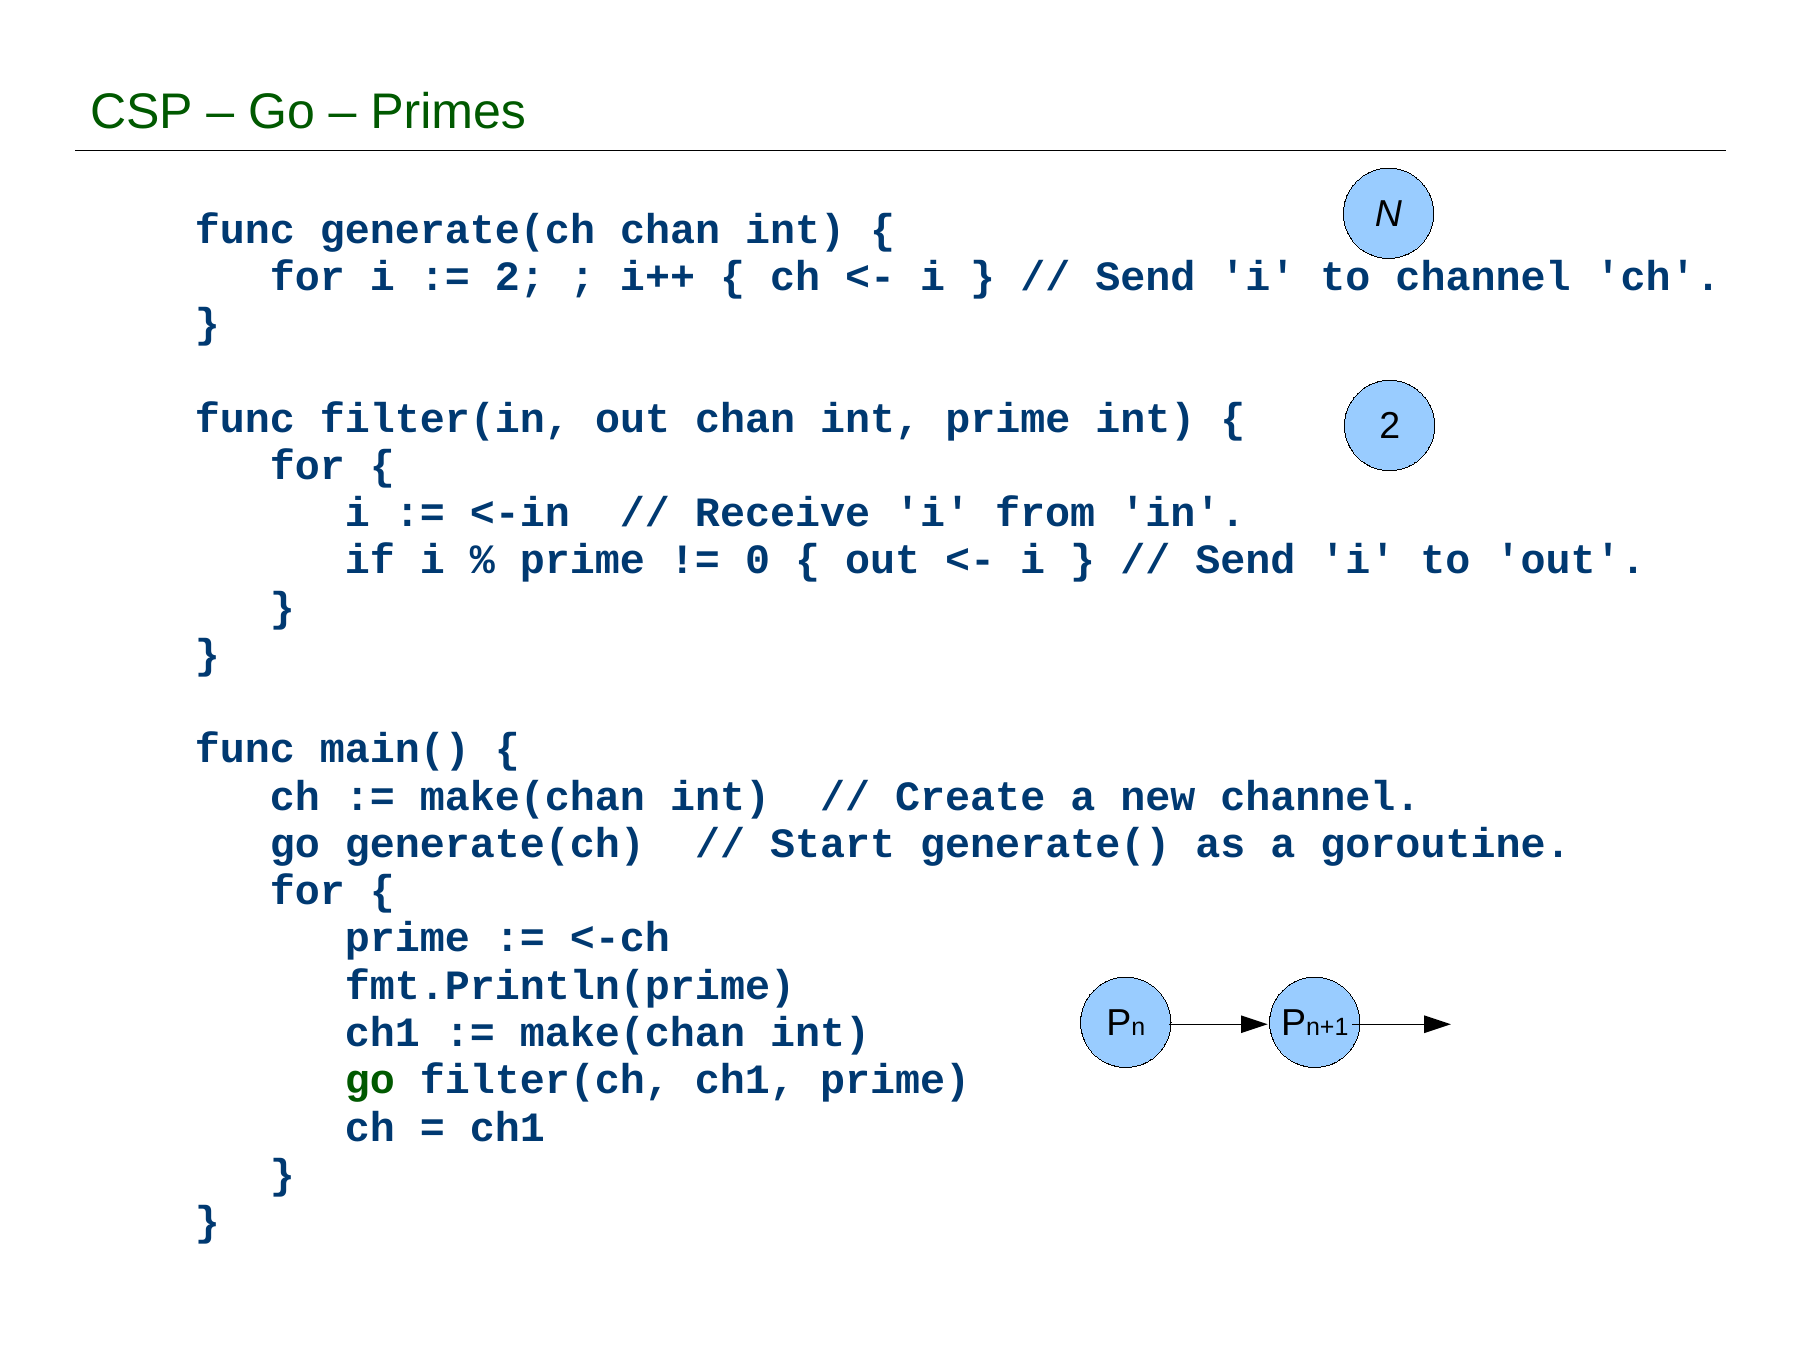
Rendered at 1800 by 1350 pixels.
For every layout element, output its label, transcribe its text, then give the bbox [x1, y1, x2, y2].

text_box Pn [1080, 977, 1172, 1068]
text_box Pn+1 [1269, 977, 1360, 1068]
text_box N [1343, 168, 1434, 259]
title CSP – Go – Primes [90, 38, 1710, 147]
text_box func generate(ch chan int) { for i := 2; ; i++ { ch <- i } // Send 'i' to channel 'ch'. } func filter(in, out chan int, prime int) { for { i := <-in // Receive 'i' from 'in'. if i % prime != 0 { out <- i } // Send 'i' to 'out'. } } func main() { ch := make(chan int) // Create a new channel. go generate(ch) // Start generate() as a goroutine. for { prime := <-ch fmt.Println(prime) ch1 := make(chan int) go filter(ch, ch1, prime) ch = ch1 } } [179, 201, 1800, 1256]
text_box 2 [1344, 380, 1435, 471]
